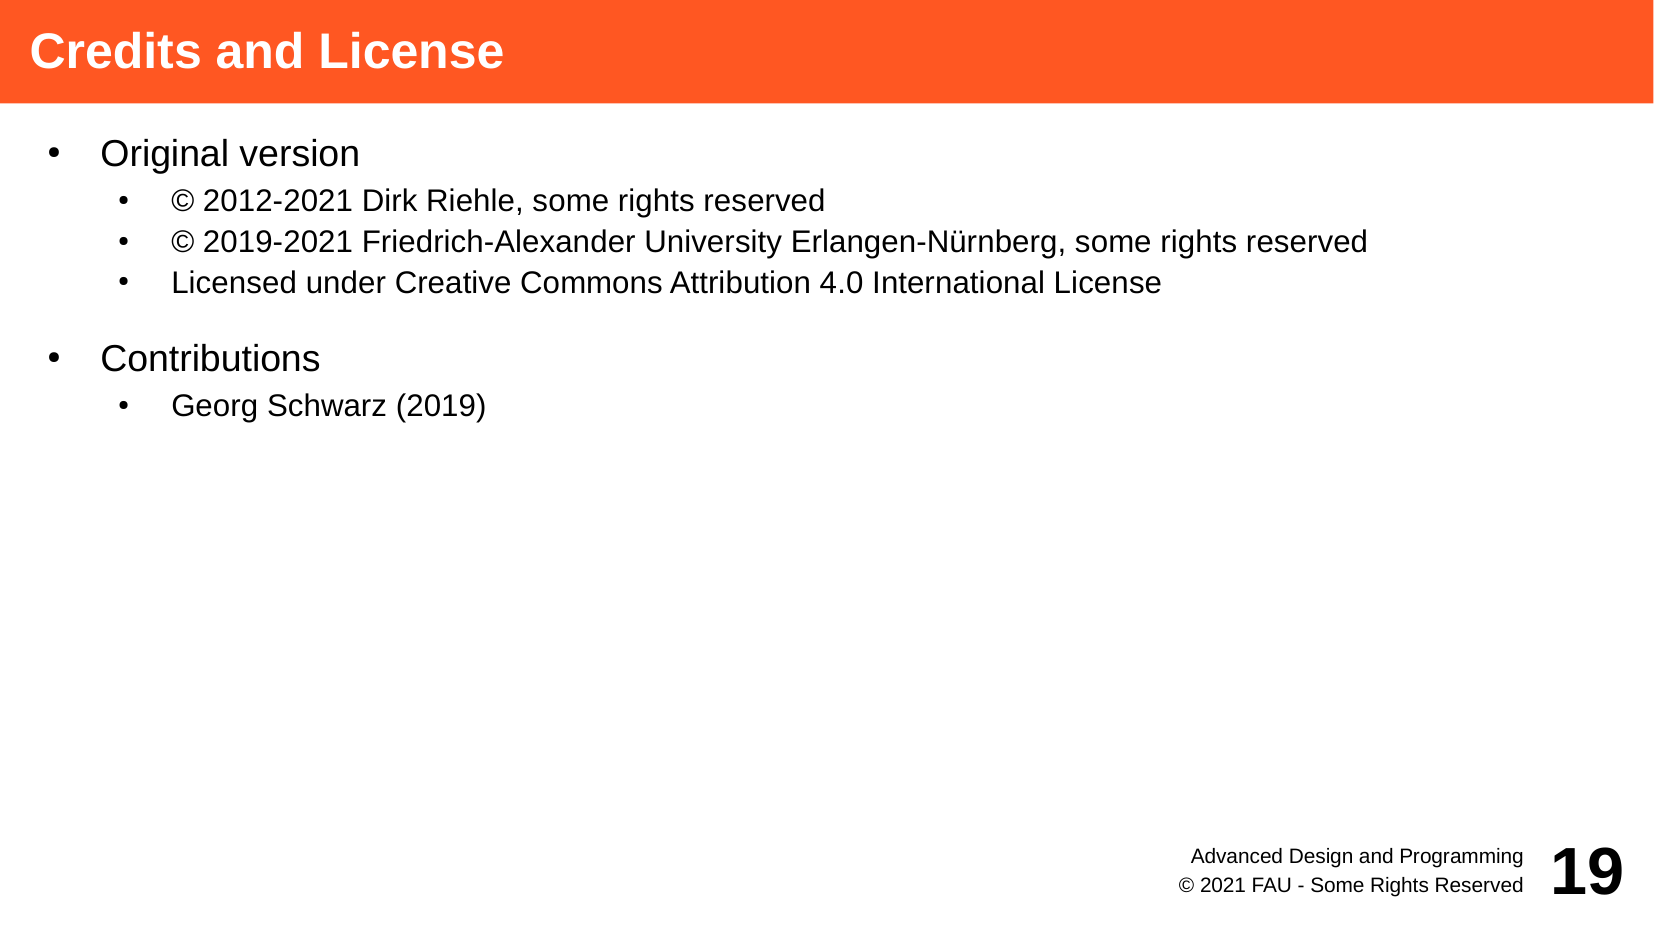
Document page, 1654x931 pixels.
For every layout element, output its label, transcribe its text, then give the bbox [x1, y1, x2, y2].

list Original version © 2012-2021 Dirk Riehle, some rights reserved © 2019-2021 Friedrich-Alexander University Erlangen-Nürnberg, some rights reserved Licensed under Creative Commons Attribution 4.0 International License Contributions Georg Schwarz (2019) [29, 132, 1625, 813]
title Credits and License [0, 0, 1654, 104]
